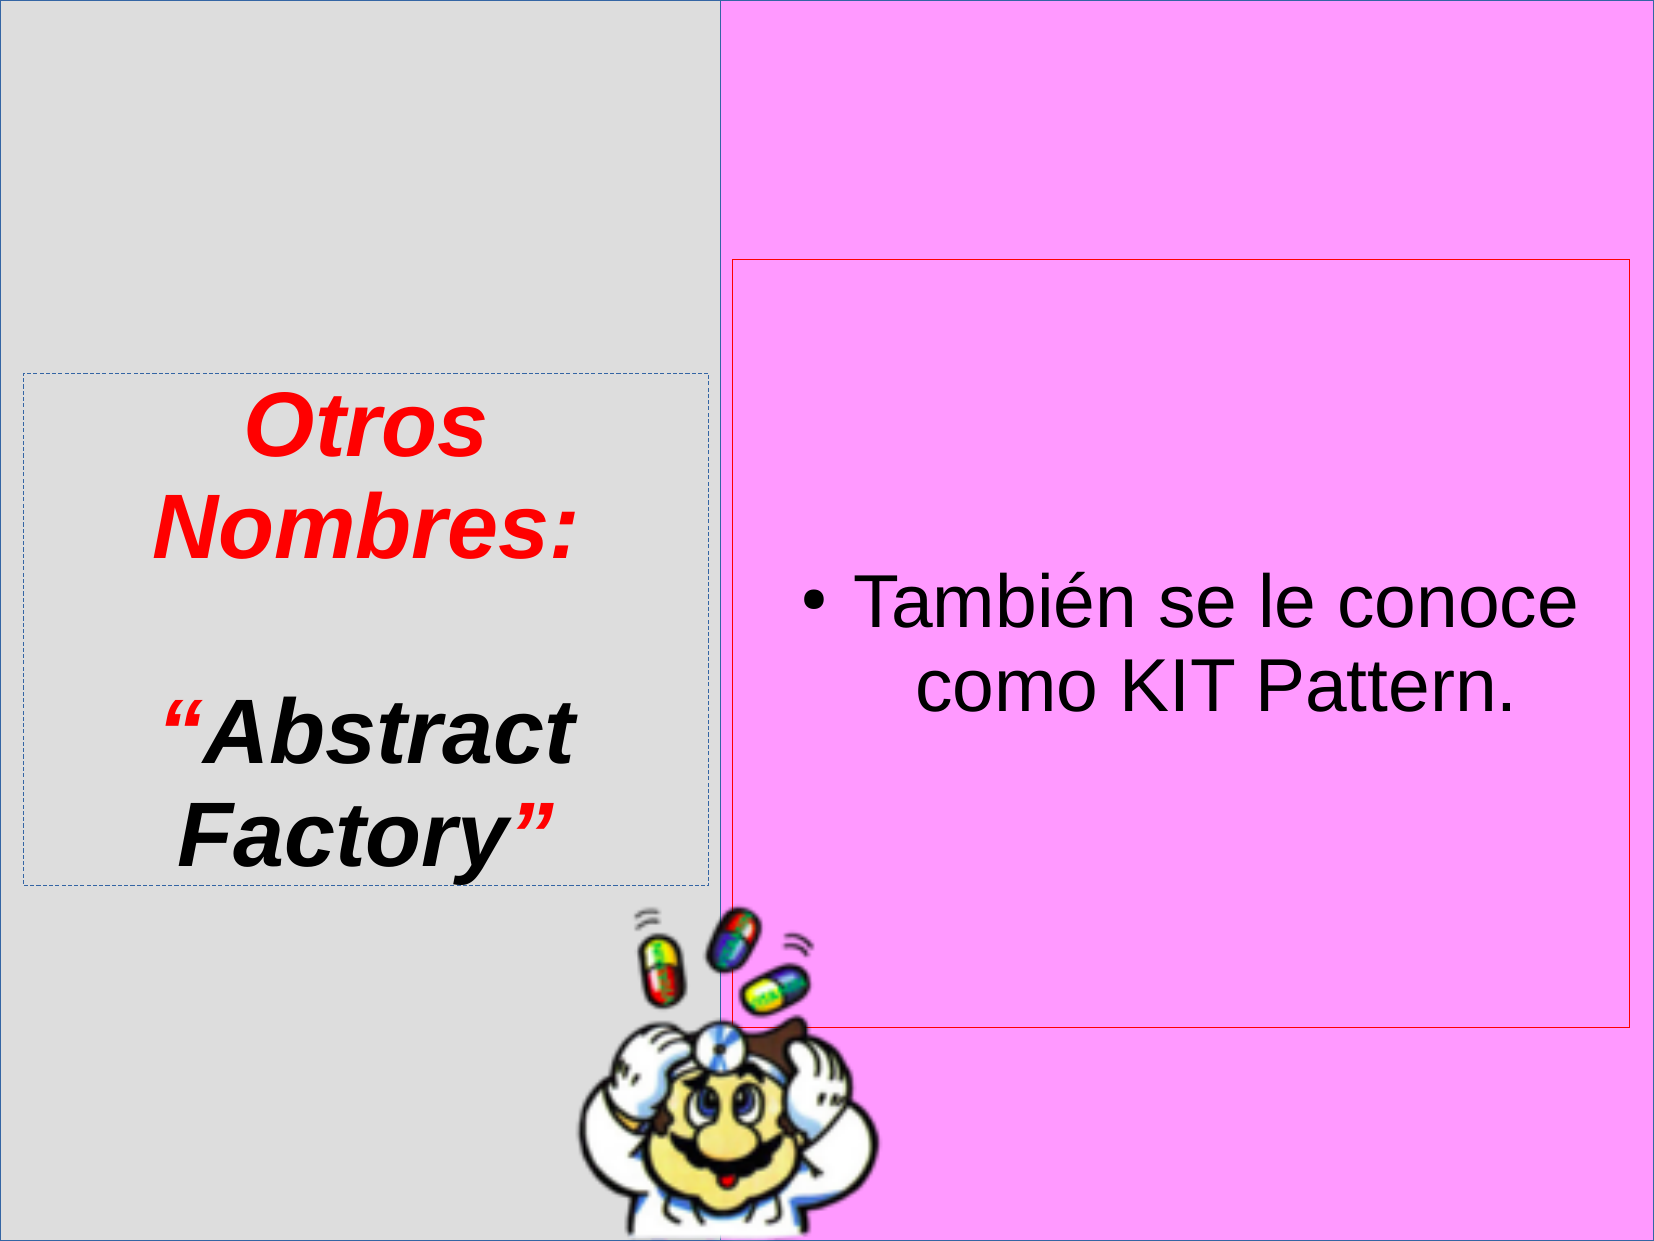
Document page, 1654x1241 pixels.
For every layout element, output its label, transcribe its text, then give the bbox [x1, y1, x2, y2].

text_box [0, 0, 1654, 1241]
picture [532, 873, 922, 1241]
list También se le conoce como KIT Pattern. [732, 259, 1630, 1028]
title Otros Nombres: “Abstract Factory” [23, 373, 709, 886]
